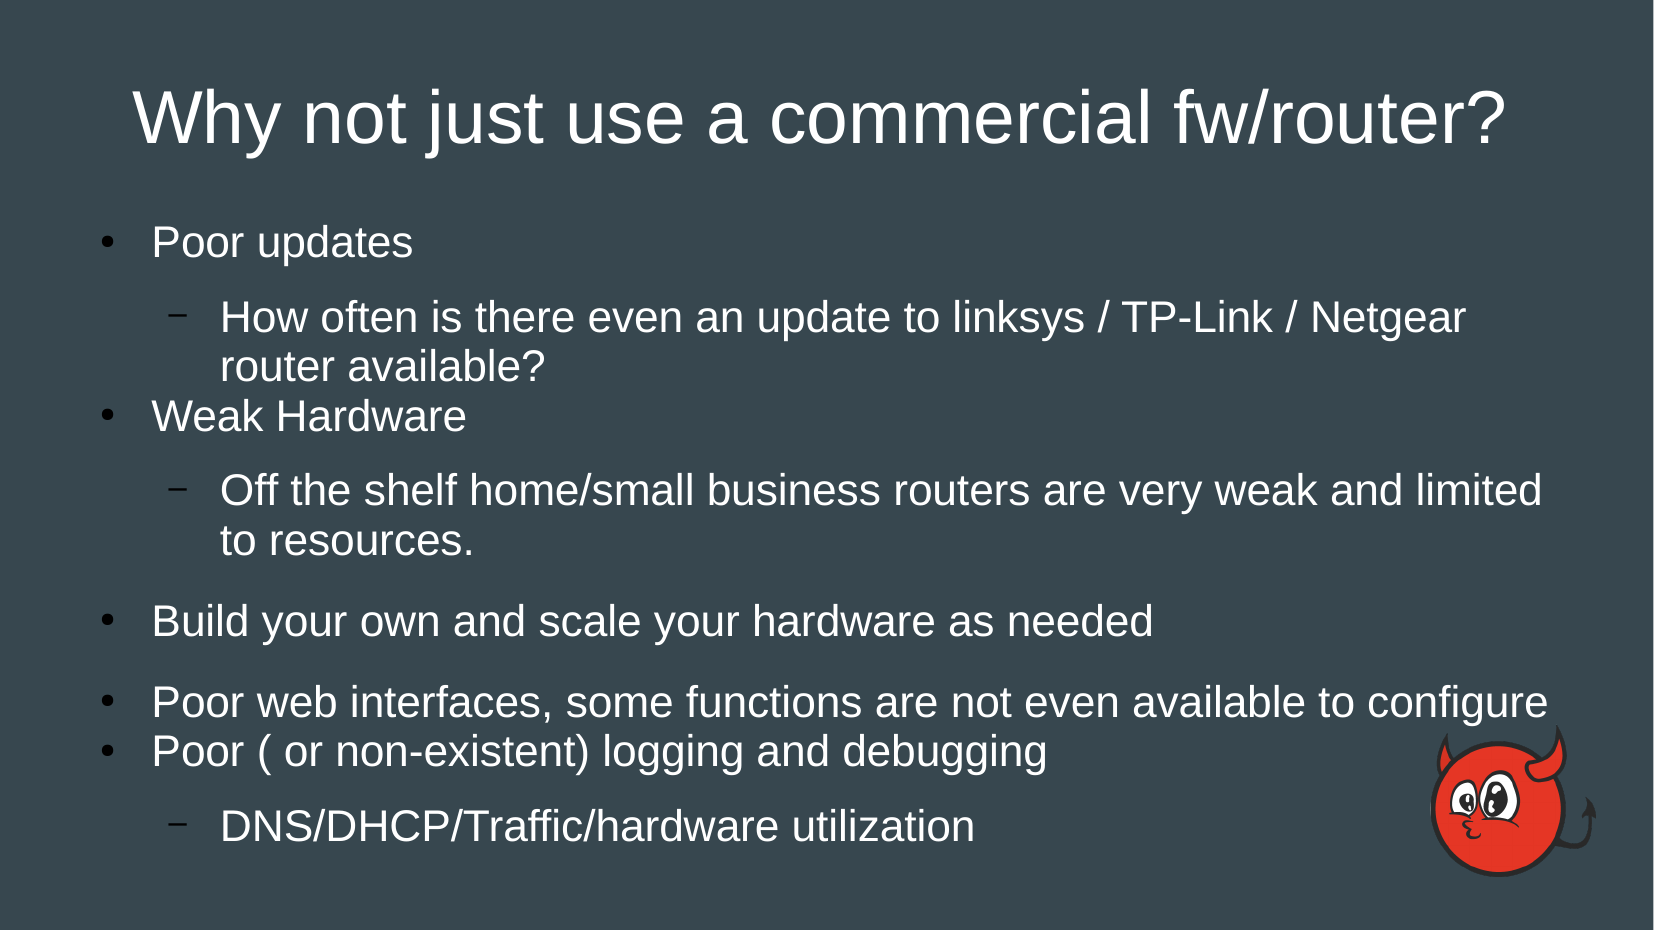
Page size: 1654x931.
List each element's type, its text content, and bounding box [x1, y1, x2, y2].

picture [1427, 717, 1598, 888]
title Why not just use a commercial fw/router? [110, 39, 1531, 196]
list Poor updates How often is there even an update to linksys / TP-Link / Netgear router available? Weak Hardware Off the shelf home/small business routers are very weak and limited to resources. Build your own and scale your hardware as needed Poor web interfaces, some functions are not even available to configure Poor ( or non-existent) logging and debugging DNS/DHCP/Traffic/hardware utilization [82, 217, 1571, 871]
